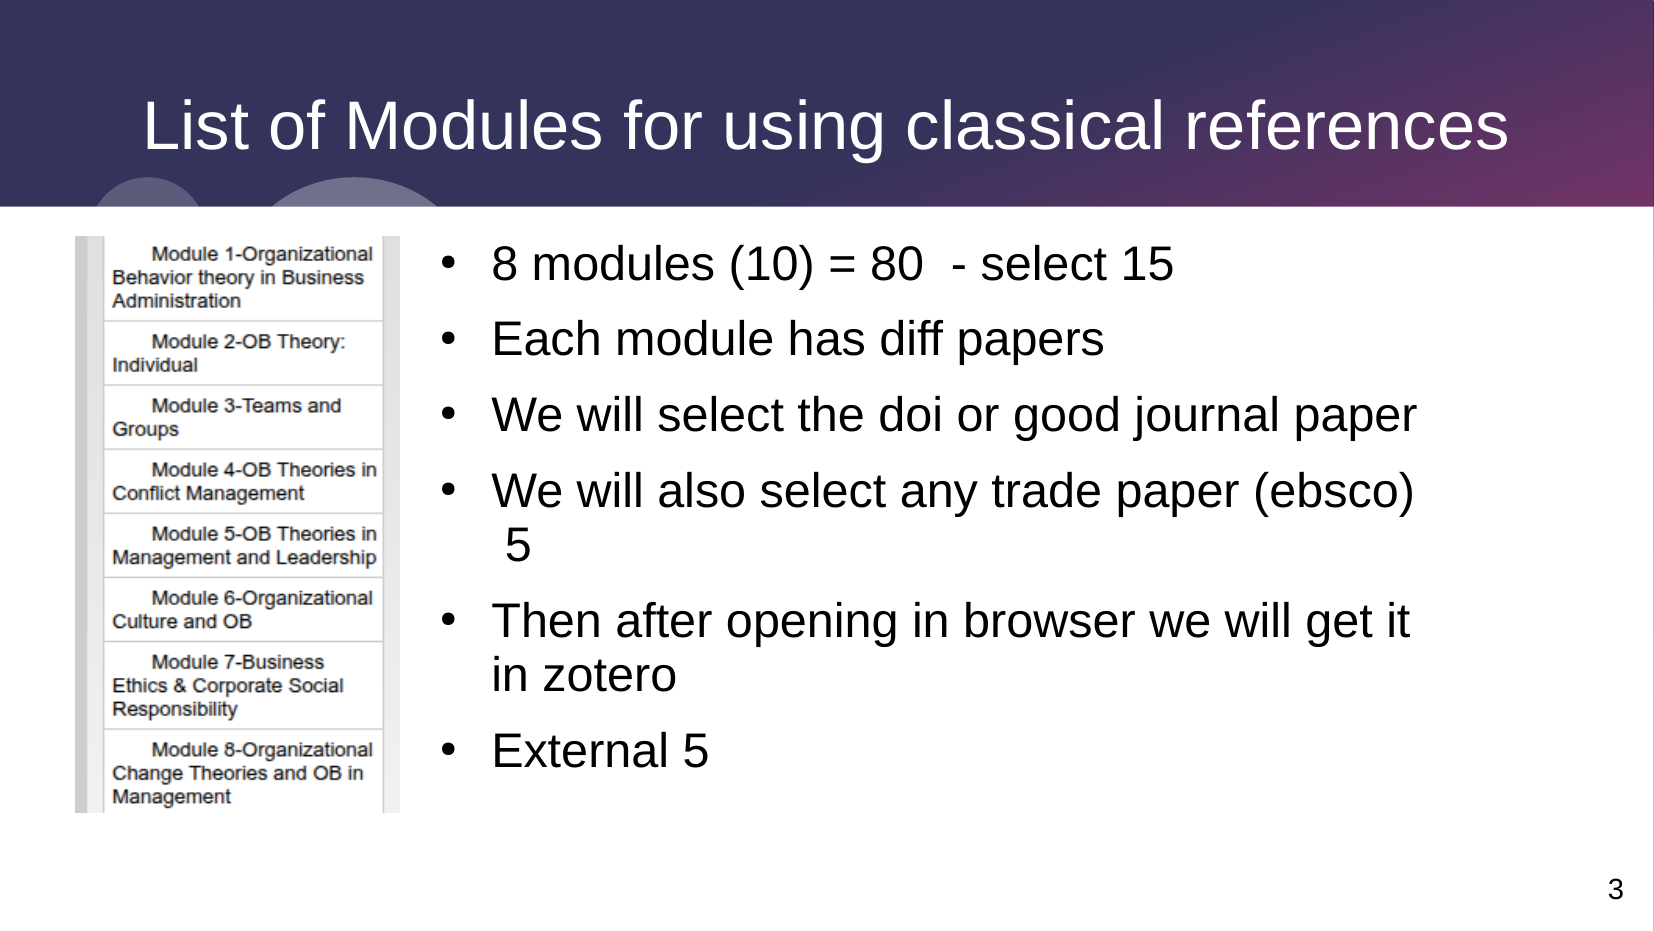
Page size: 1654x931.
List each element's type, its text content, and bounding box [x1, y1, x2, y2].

list 8 modules (10) = 80 - select 15 Each module has diff papers We will select the doi or good journal paper We will also select any trade paper (ebsco) 5 Then after opening in browser we will get it in zotero External 5 [422, 236, 1426, 827]
title List of Modules for using classical references [88, 44, 1565, 207]
picture [75, 236, 400, 813]
